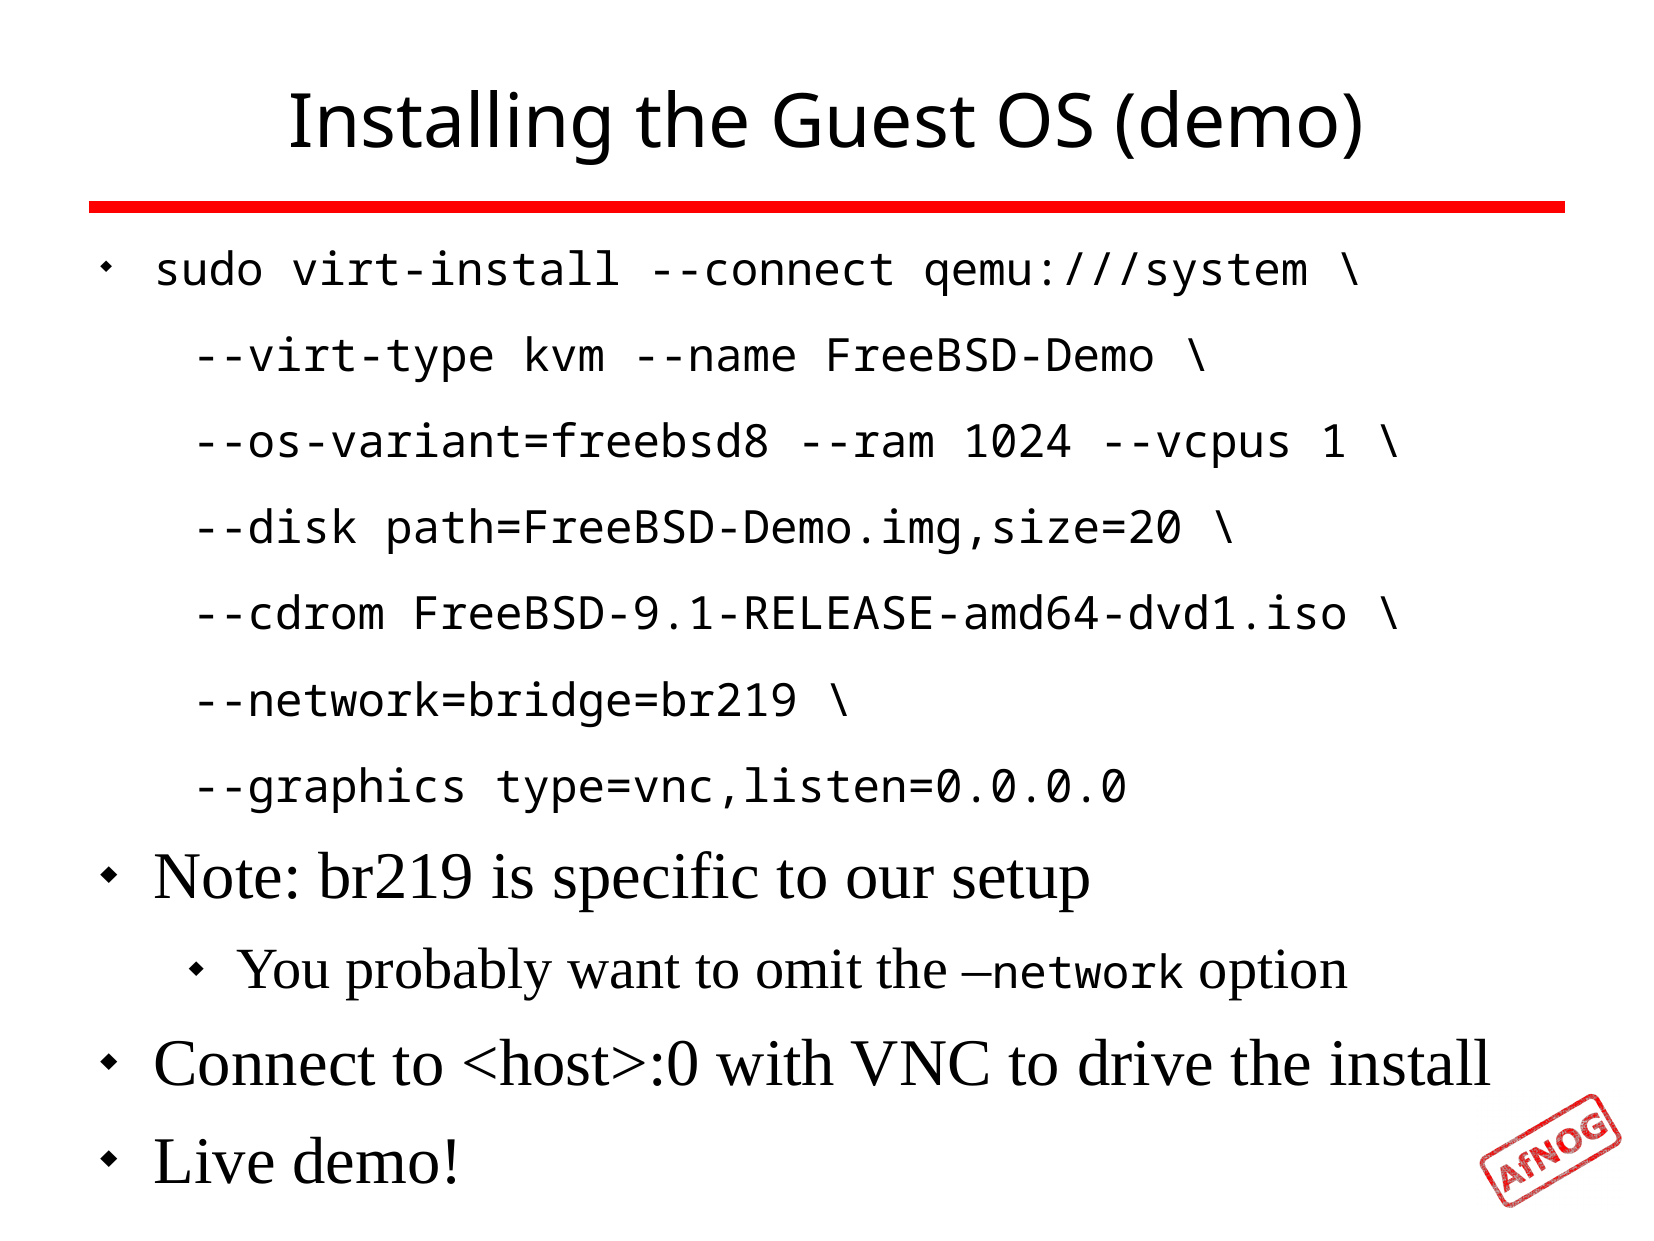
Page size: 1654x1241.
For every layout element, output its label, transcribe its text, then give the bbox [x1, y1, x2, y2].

list sudo virt-install --connect qemu:///system \ --virt-type kvm --name FreeBSD-Demo \ --os-variant=freebsd8 --ram 1024 --vcpus 1 \ --disk path=FreeBSD-Demo.img,size=20 \ --cdrom FreeBSD-9.1-RELEASE-amd64-dvd1.iso \ --network=bridge=br219 \ --graphics type=vnc,listen=0.0.0.0 Note: br219 is specific to our setup You probably want to omit the –network option Connect to <host>:0 with VNC to drive the install Live demo! [82, 236, 1571, 1120]
title Installing the Guest OS (demo) [82, 29, 1571, 207]
picture [1476, 1090, 1625, 1211]
